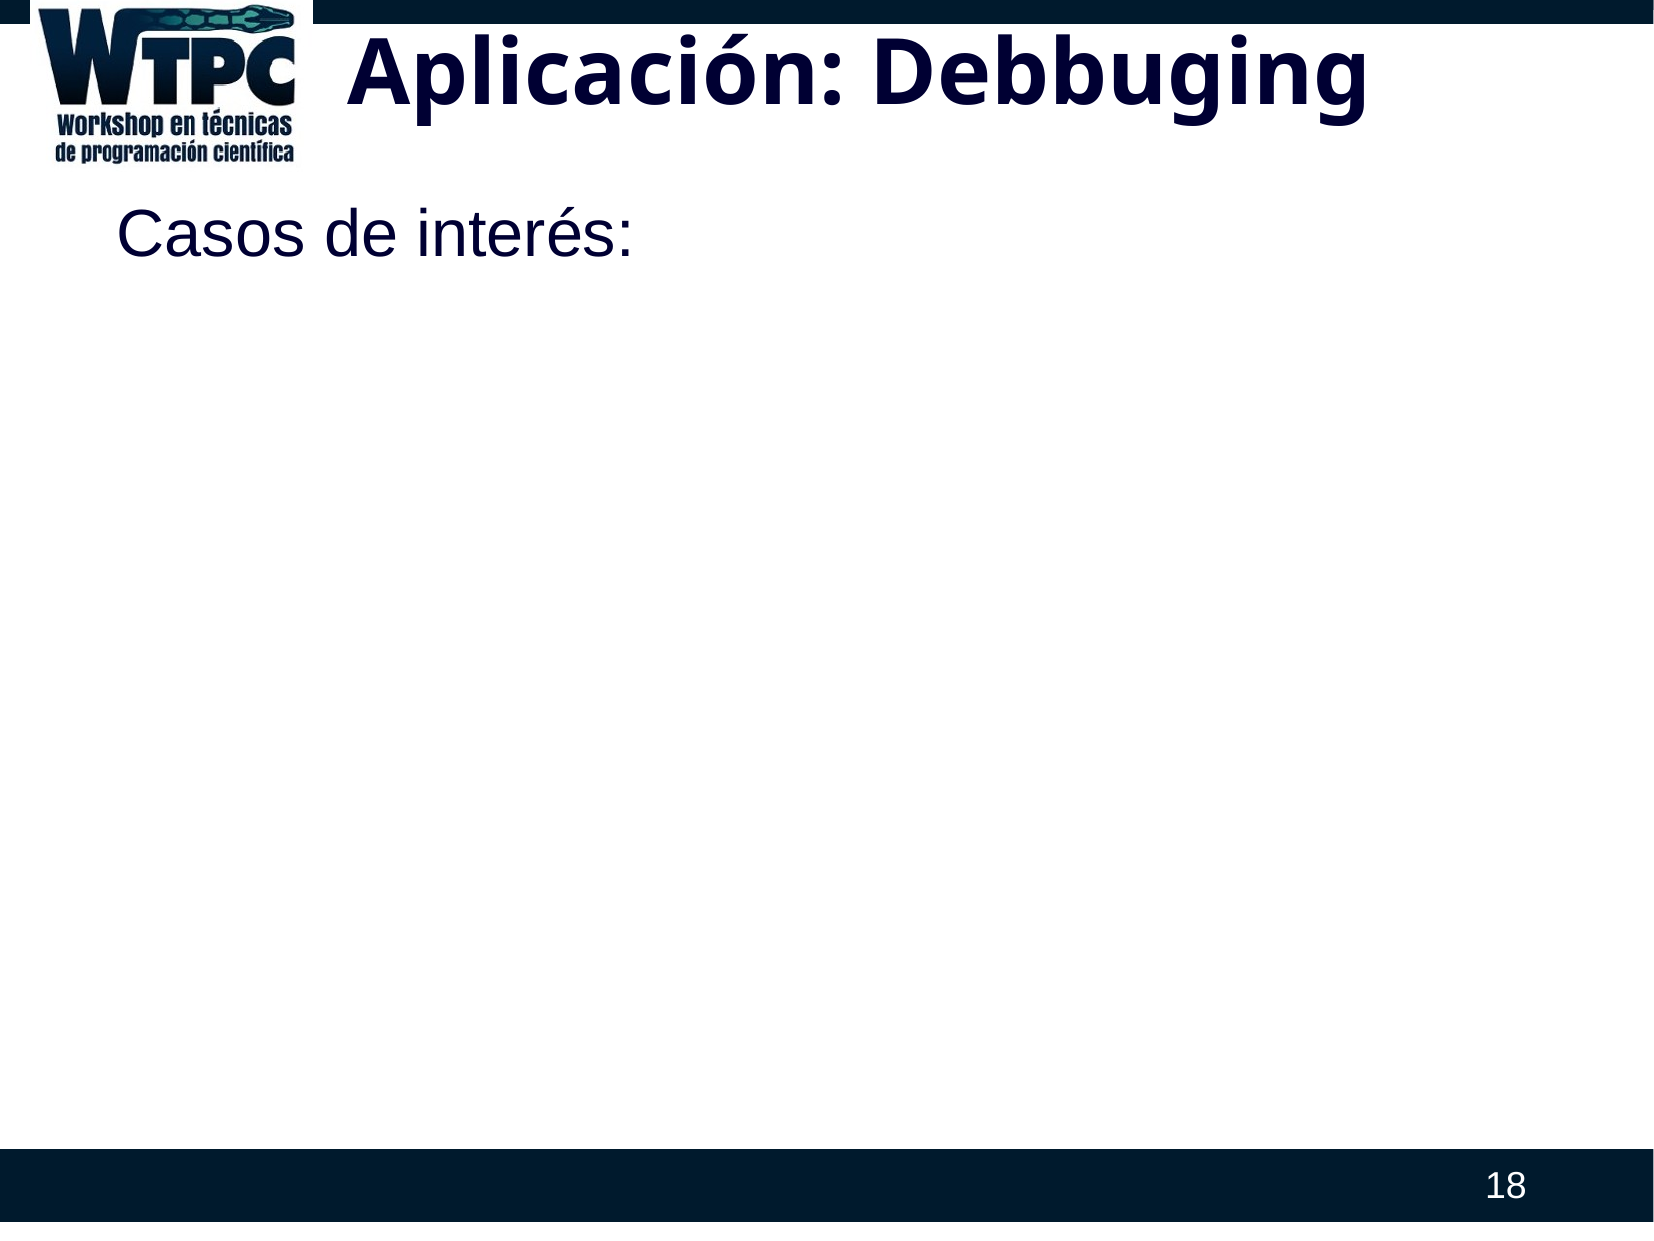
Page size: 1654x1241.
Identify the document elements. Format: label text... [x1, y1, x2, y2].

title Aplicación: Debbuging [347, 24, 1569, 125]
picture [0, 0, 1654, 175]
text_box <número> [1470, 1156, 1654, 1228]
list Casos de interés: [39, 195, 1617, 1106]
picture [0, 1149, 1654, 1223]
